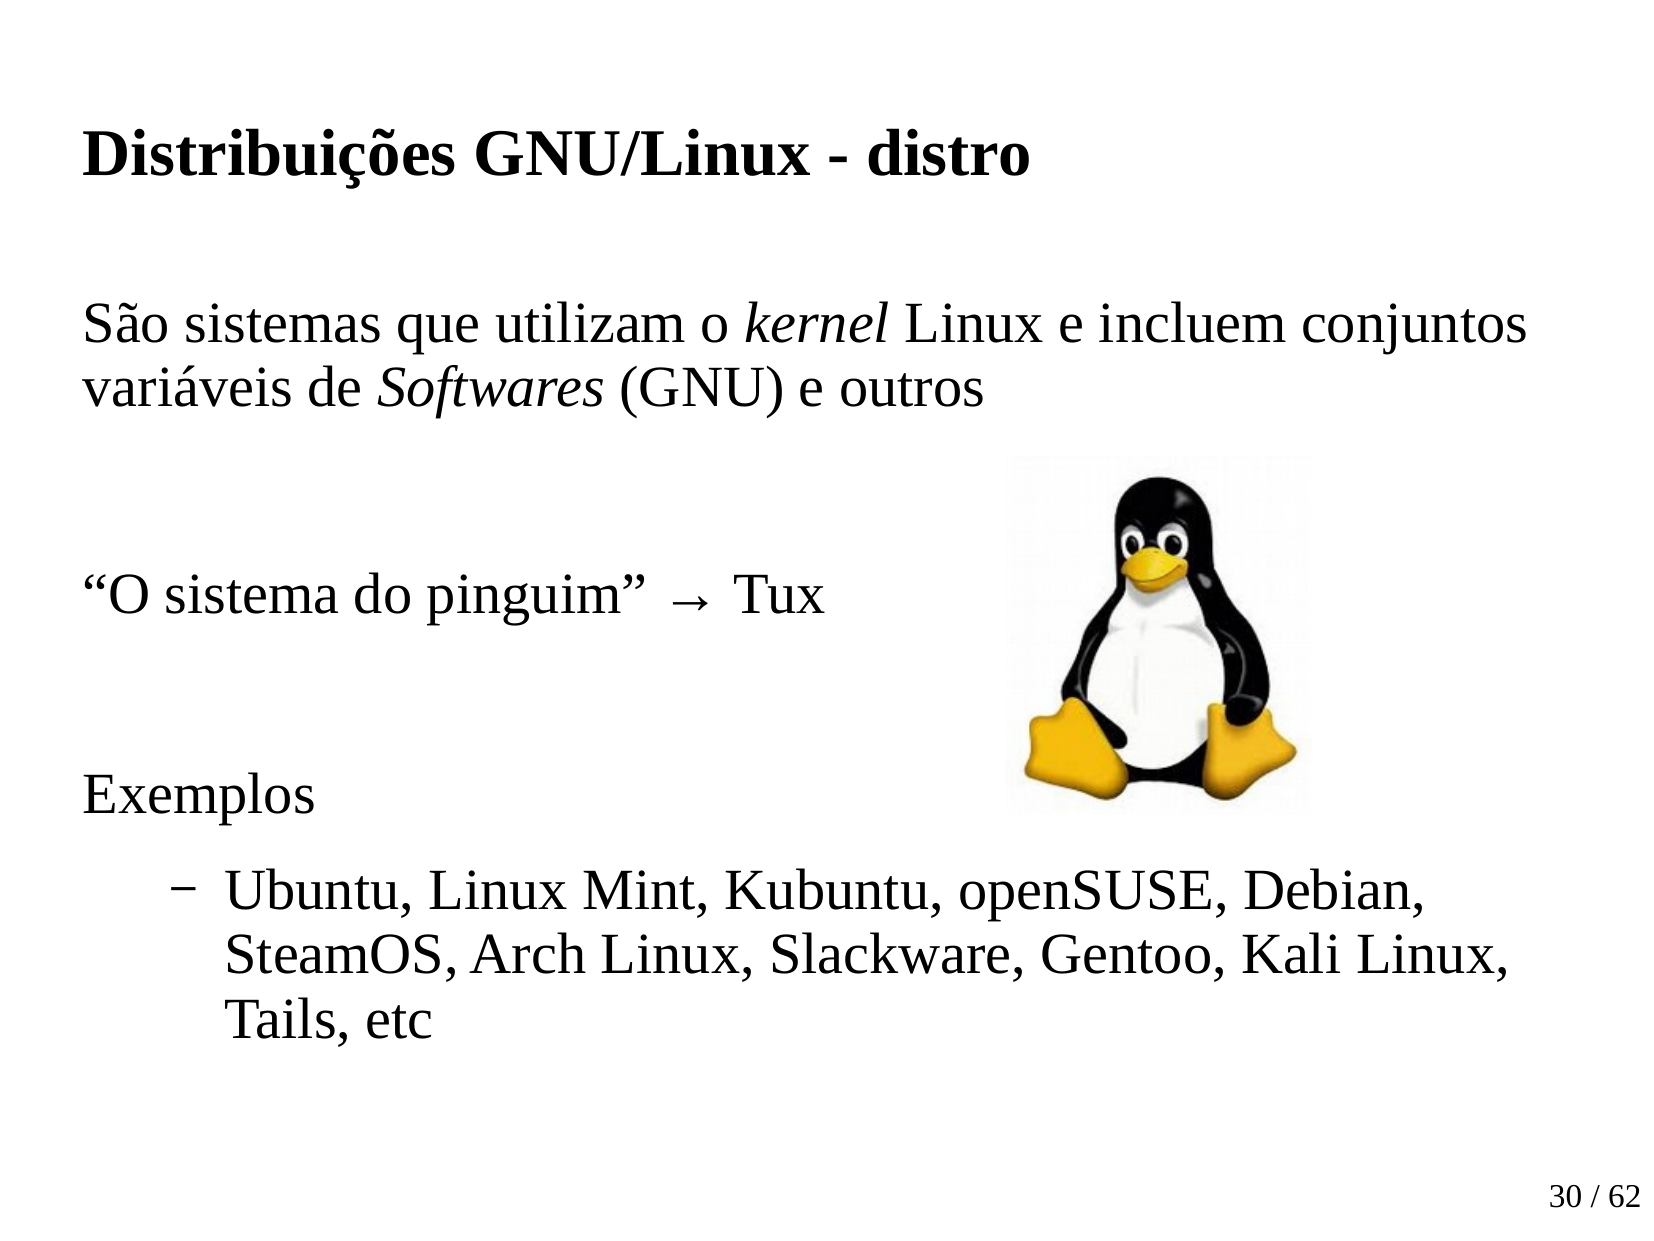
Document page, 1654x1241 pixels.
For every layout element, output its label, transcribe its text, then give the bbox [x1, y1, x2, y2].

title Distribuições GNU/Linux - distro [82, 49, 1571, 257]
list São sistemas que utilizam o kernel Linux e incluem conjuntos variáveis de Softwares (GNU) e outros “O sistema do pinguim” → Tux Exemplos Ubuntu, Linux Mint, Kubuntu, openSUSE, Debian, SteamOS, Arch Linux, Slackware, Gentoo, Kali Linux, Tails, etc [82, 290, 1571, 1111]
picture [1006, 456, 1312, 815]
